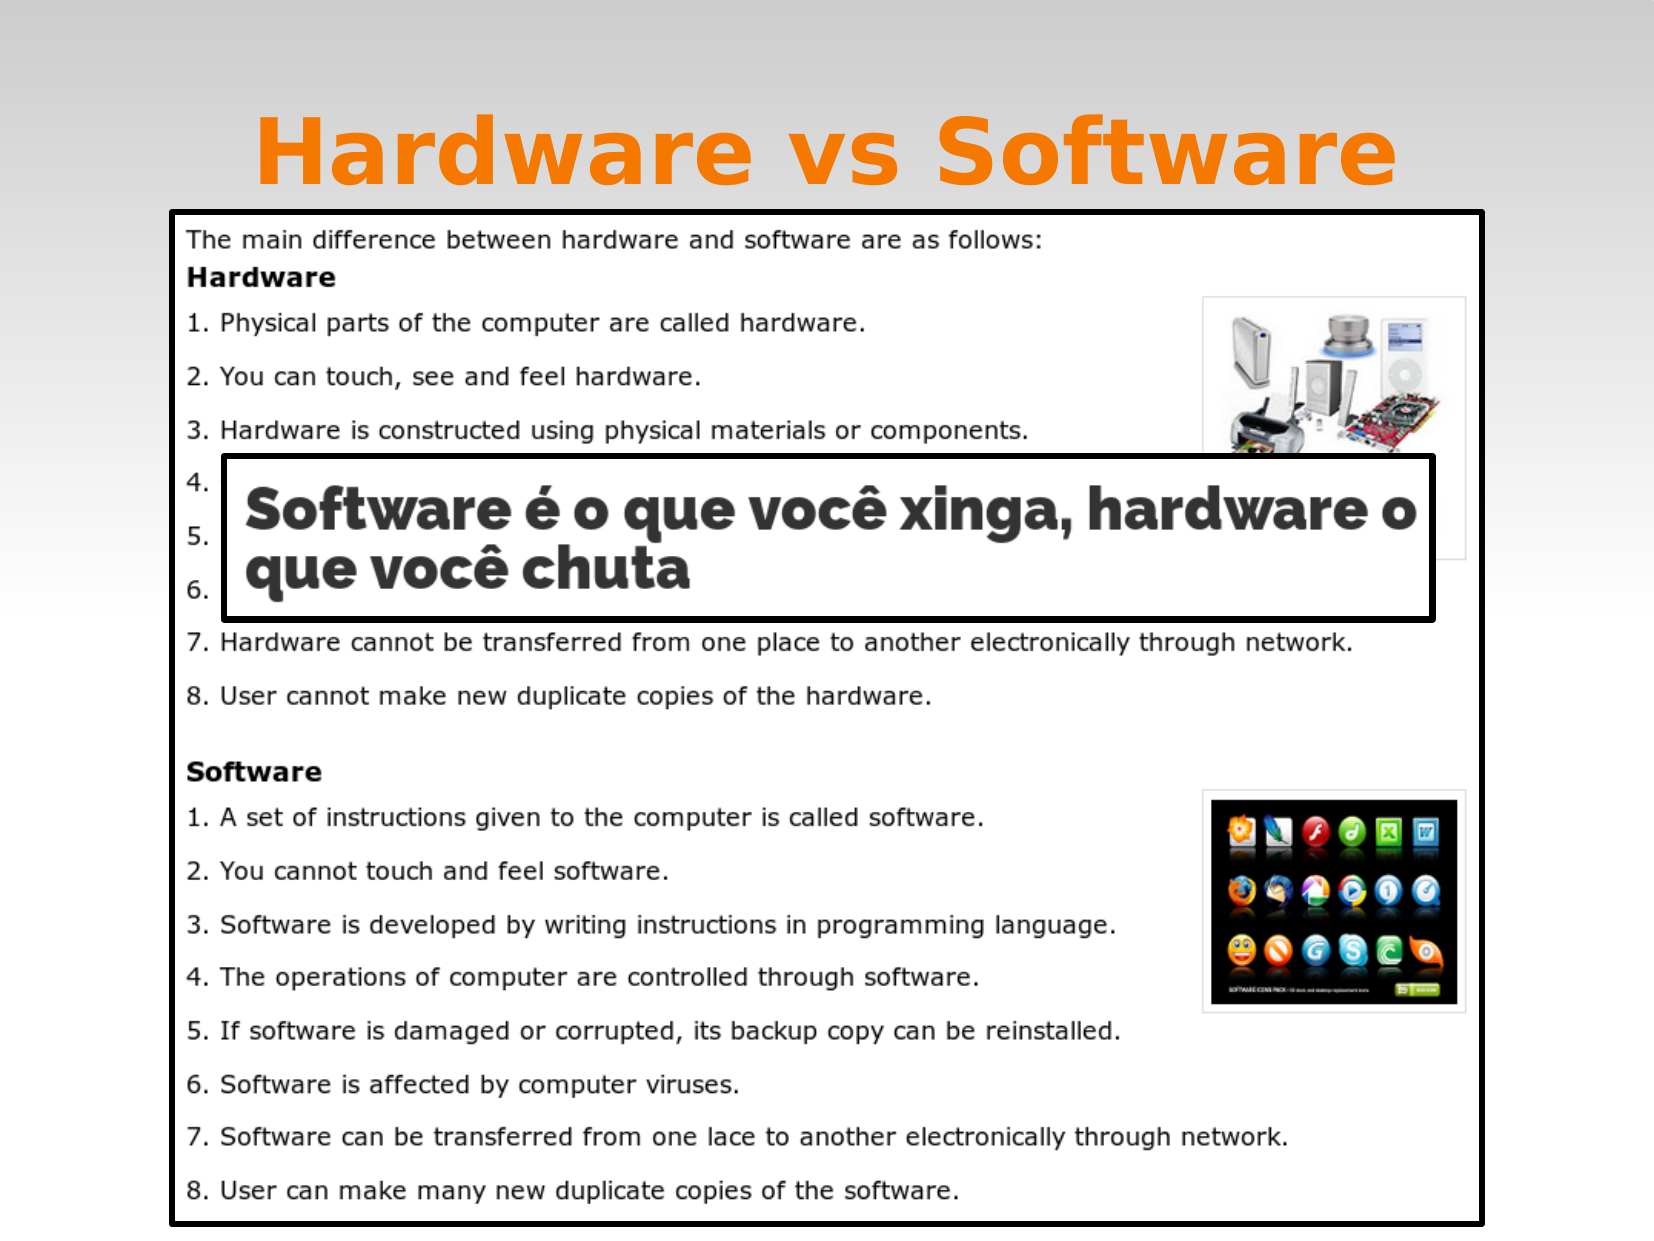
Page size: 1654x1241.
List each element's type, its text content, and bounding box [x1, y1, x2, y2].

title Hardware vs Software [82, 49, 1571, 257]
picture [174, 215, 1479, 1222]
